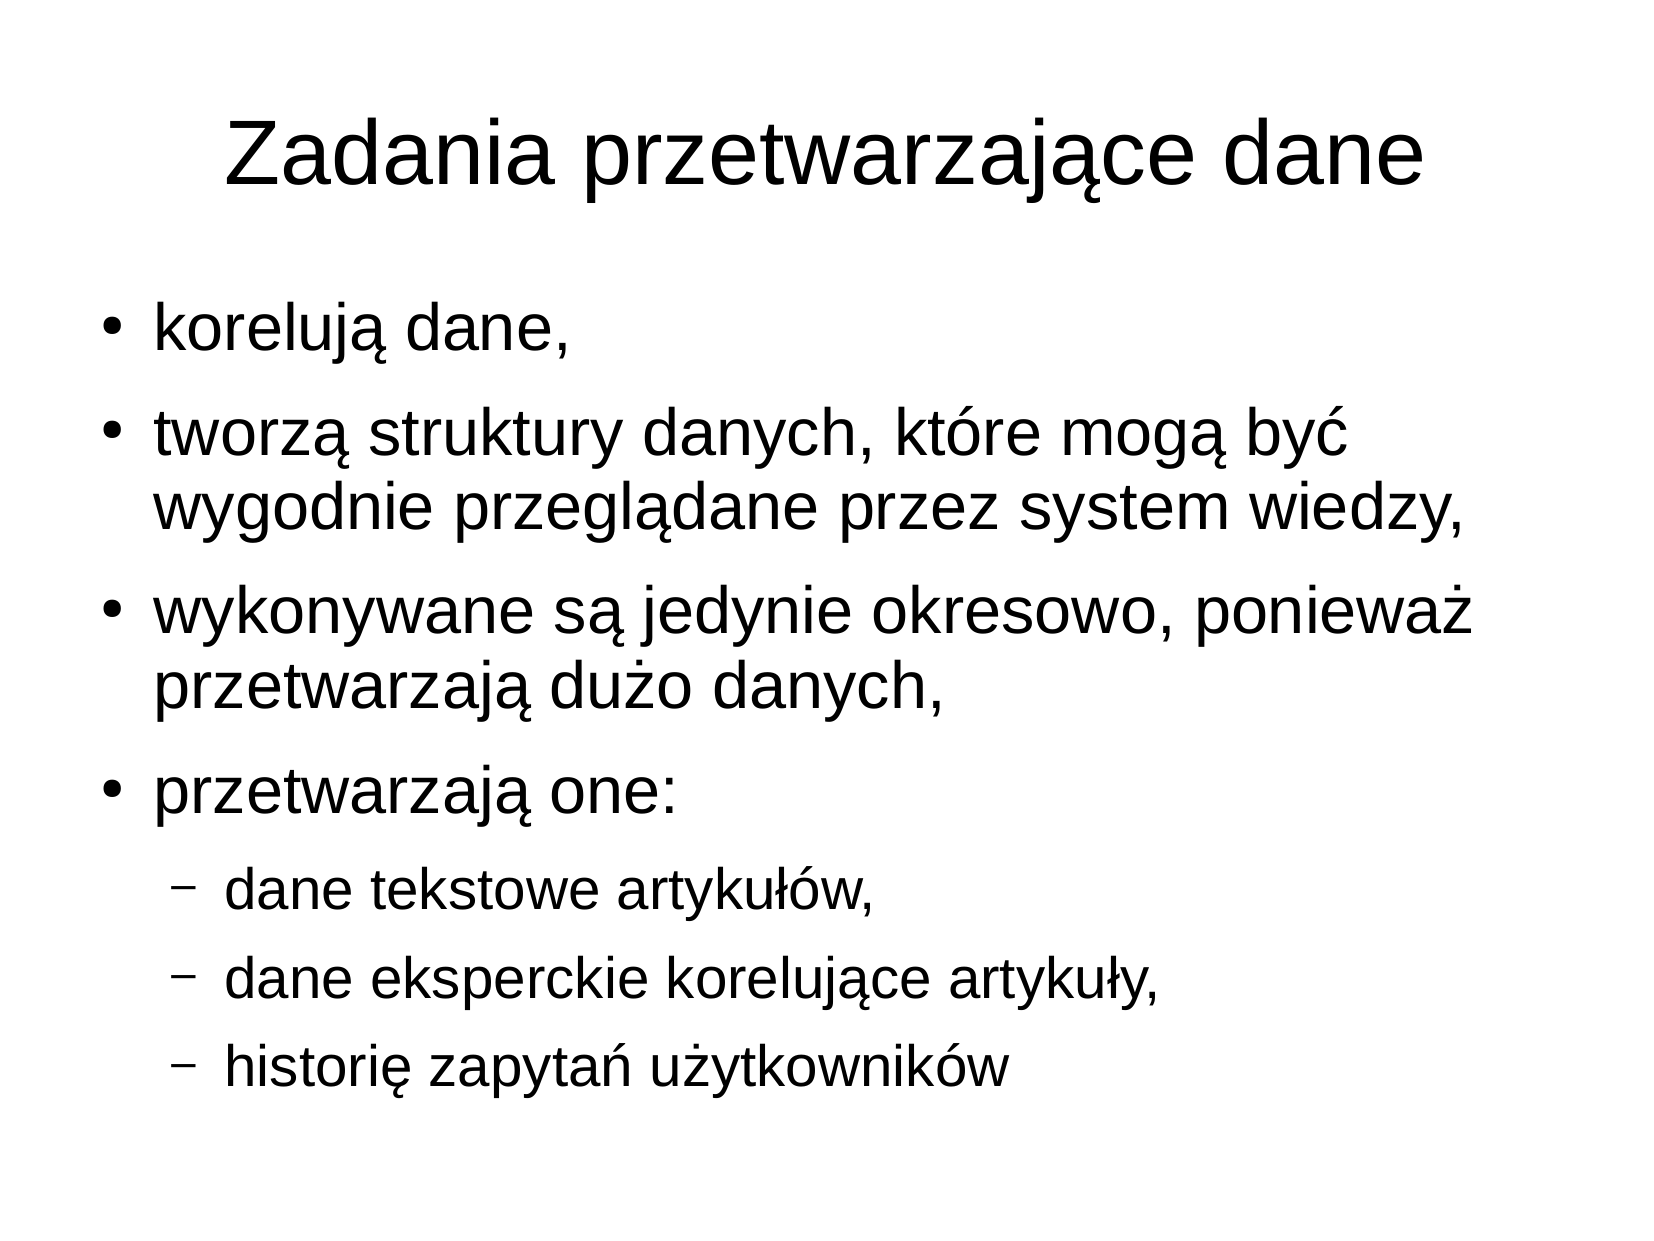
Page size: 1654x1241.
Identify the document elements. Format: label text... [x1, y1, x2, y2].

title Zadania przetwarzające dane [82, 49, 1571, 257]
list korelują dane, tworzą struktury danych, które mogą być wygodnie przeglądane przez system wiedzy, wykonywane są jedynie okresowo, ponieważ przetwarzają dużo danych, przetwarzają one: dane tekstowe artykułów, dane eksperckie korelujące artykuły, historię zapytań użytkowników [82, 290, 1538, 1146]
